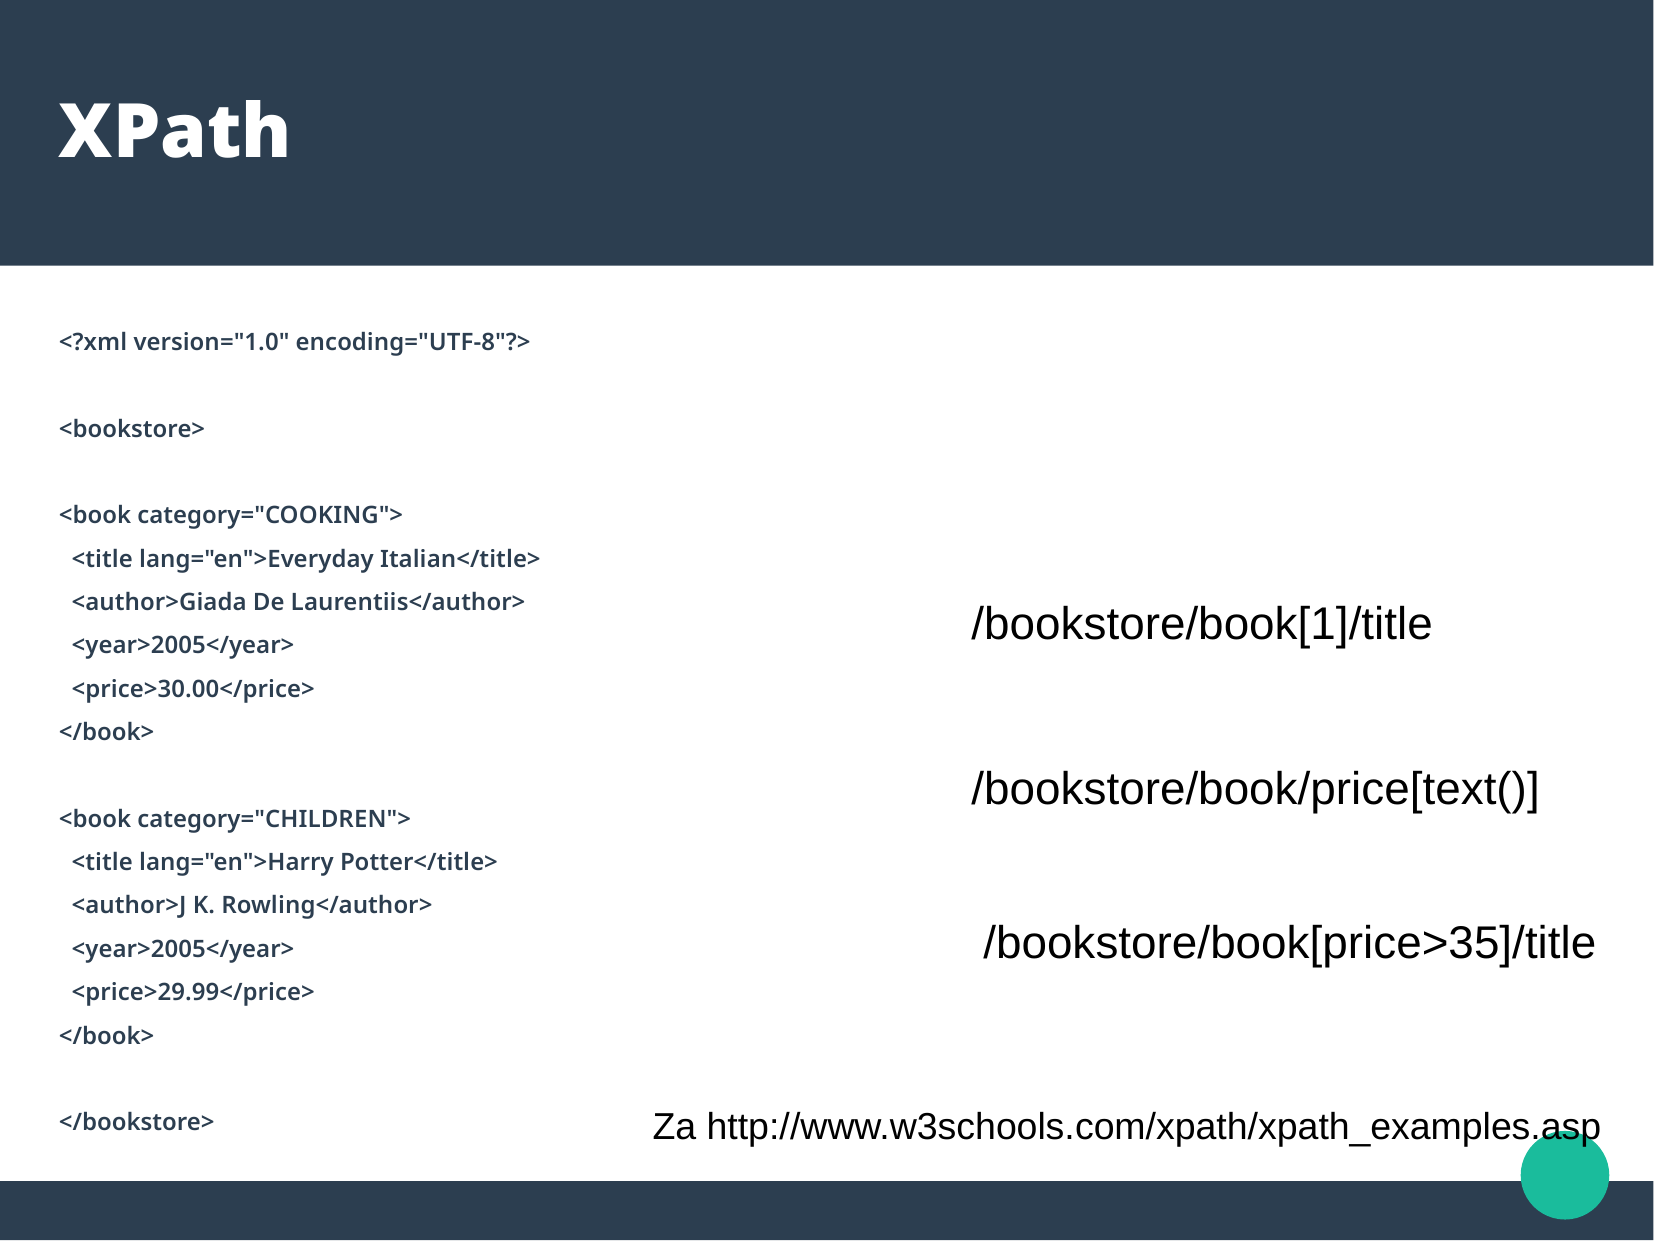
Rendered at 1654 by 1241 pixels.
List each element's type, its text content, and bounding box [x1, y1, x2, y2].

text_box /bookstore/book[price>35]/title [968, 909, 1612, 976]
text_box /bookstore/book[1]/title [956, 590, 1449, 657]
list <?xml version="1.0" encoding="UTF-8"?> <bookstore> <book category="COOKING"> <title lang="en">Everyday Italian</title> <author>Giada De Laurentiis</author> <year>2005</year> <price>30.00</price> </book> <book category="CHILDREN"> <title lang="en">Harry Potter</title> <author>J K. Rowling</author> <year>2005</year> <price>29.99</price> </book> </bookstore> [59, 324, 1595, 1152]
title XPath [59, 49, 1595, 207]
text_box Za http://www.w3schools.com/xpath/xpath_examples.asp [637, 1098, 1613, 1156]
text_box /bookstore/book/price[text()] [956, 755, 1555, 822]
